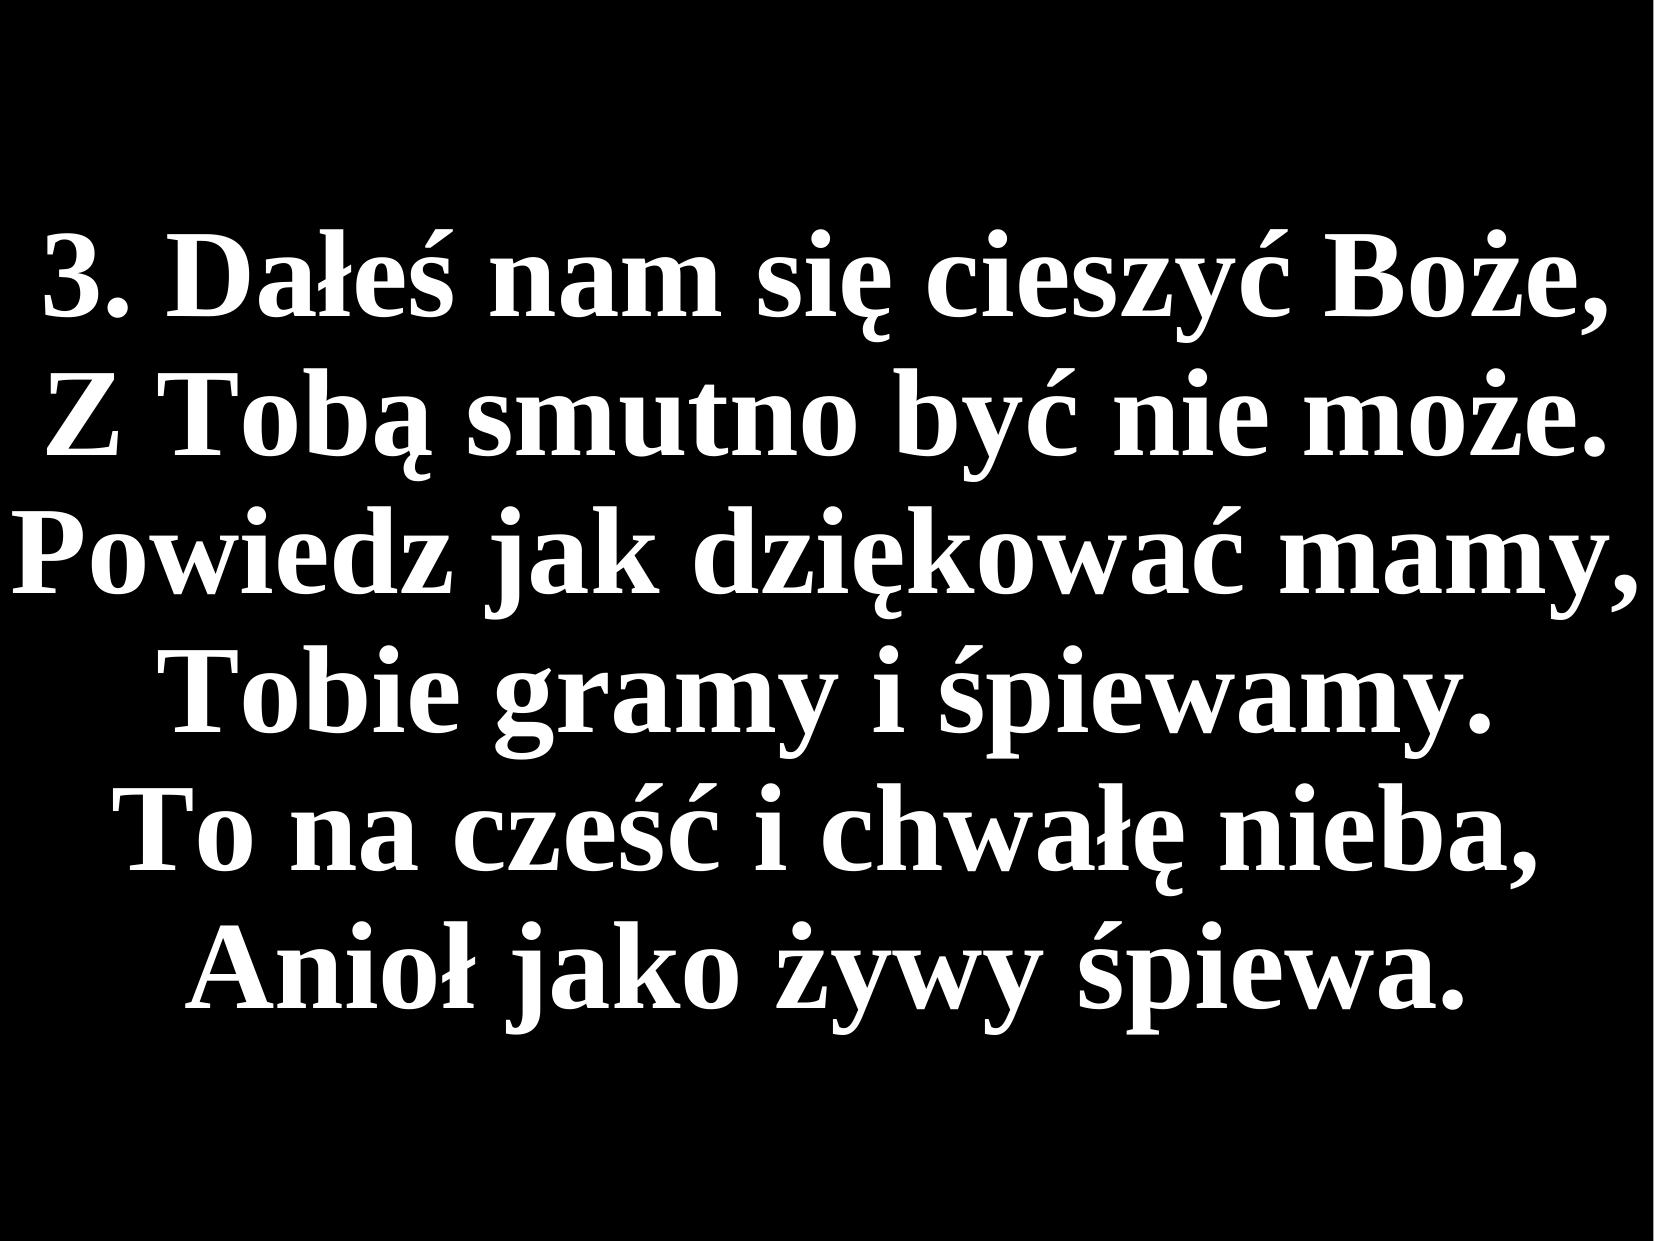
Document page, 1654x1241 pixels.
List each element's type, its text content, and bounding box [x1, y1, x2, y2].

title 3. Dałeś nam się cieszyć Boże, Z Tobą smutno być nie może. Powiedz jak dziękować mamy, Tobie gramy i śpiewamy. To na cześć i chwałę nieba, Anioł jako żywy śpiewa. [0, 0, 1654, 1241]
